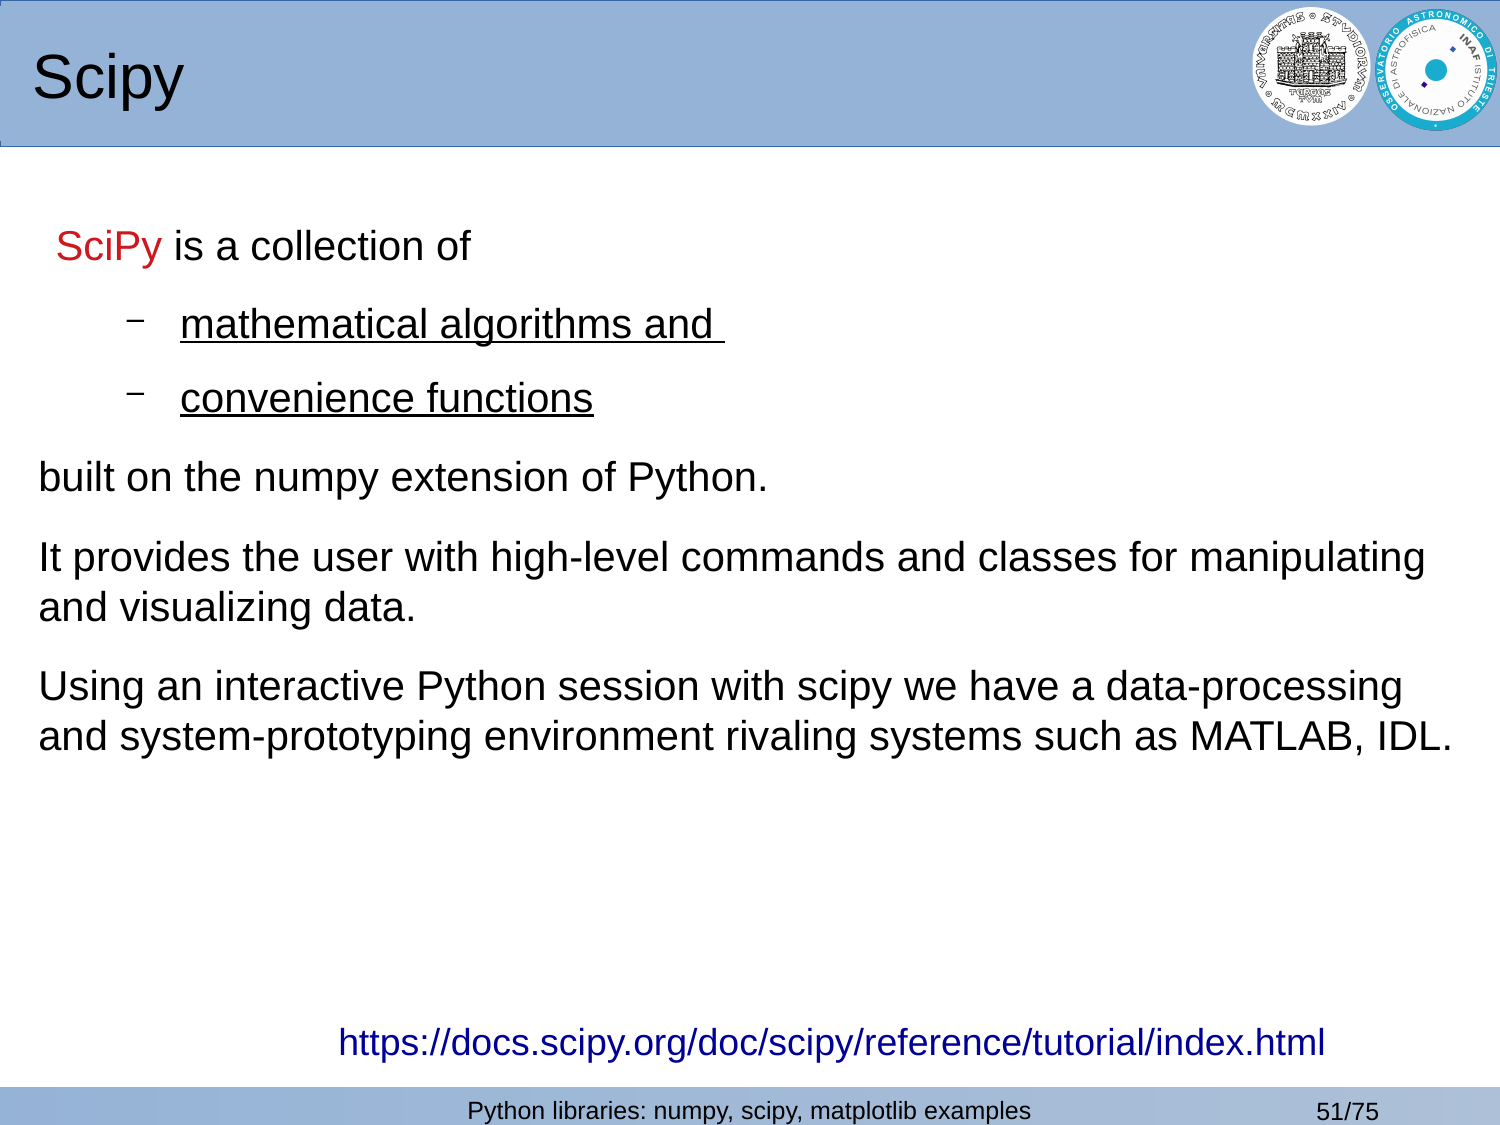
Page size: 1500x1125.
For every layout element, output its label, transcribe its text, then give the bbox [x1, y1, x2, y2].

text_box Scipy [0, 5, 1253, 141]
picture [1253, 0, 1500, 156]
list SciPy is a collection of mathematical algorithms and convenience functions built on the numpy extension of Python. It provides the user with high-level commands and classes for manipulating and visualizing data. Using an interactive Python session with scipy we have a data-processing and system-prototyping environment rivaling systems such as MATLAB, IDL. https://docs.scipy.org/doc/scipy/reference/tutorial/index.html [23, 153, 1479, 1054]
